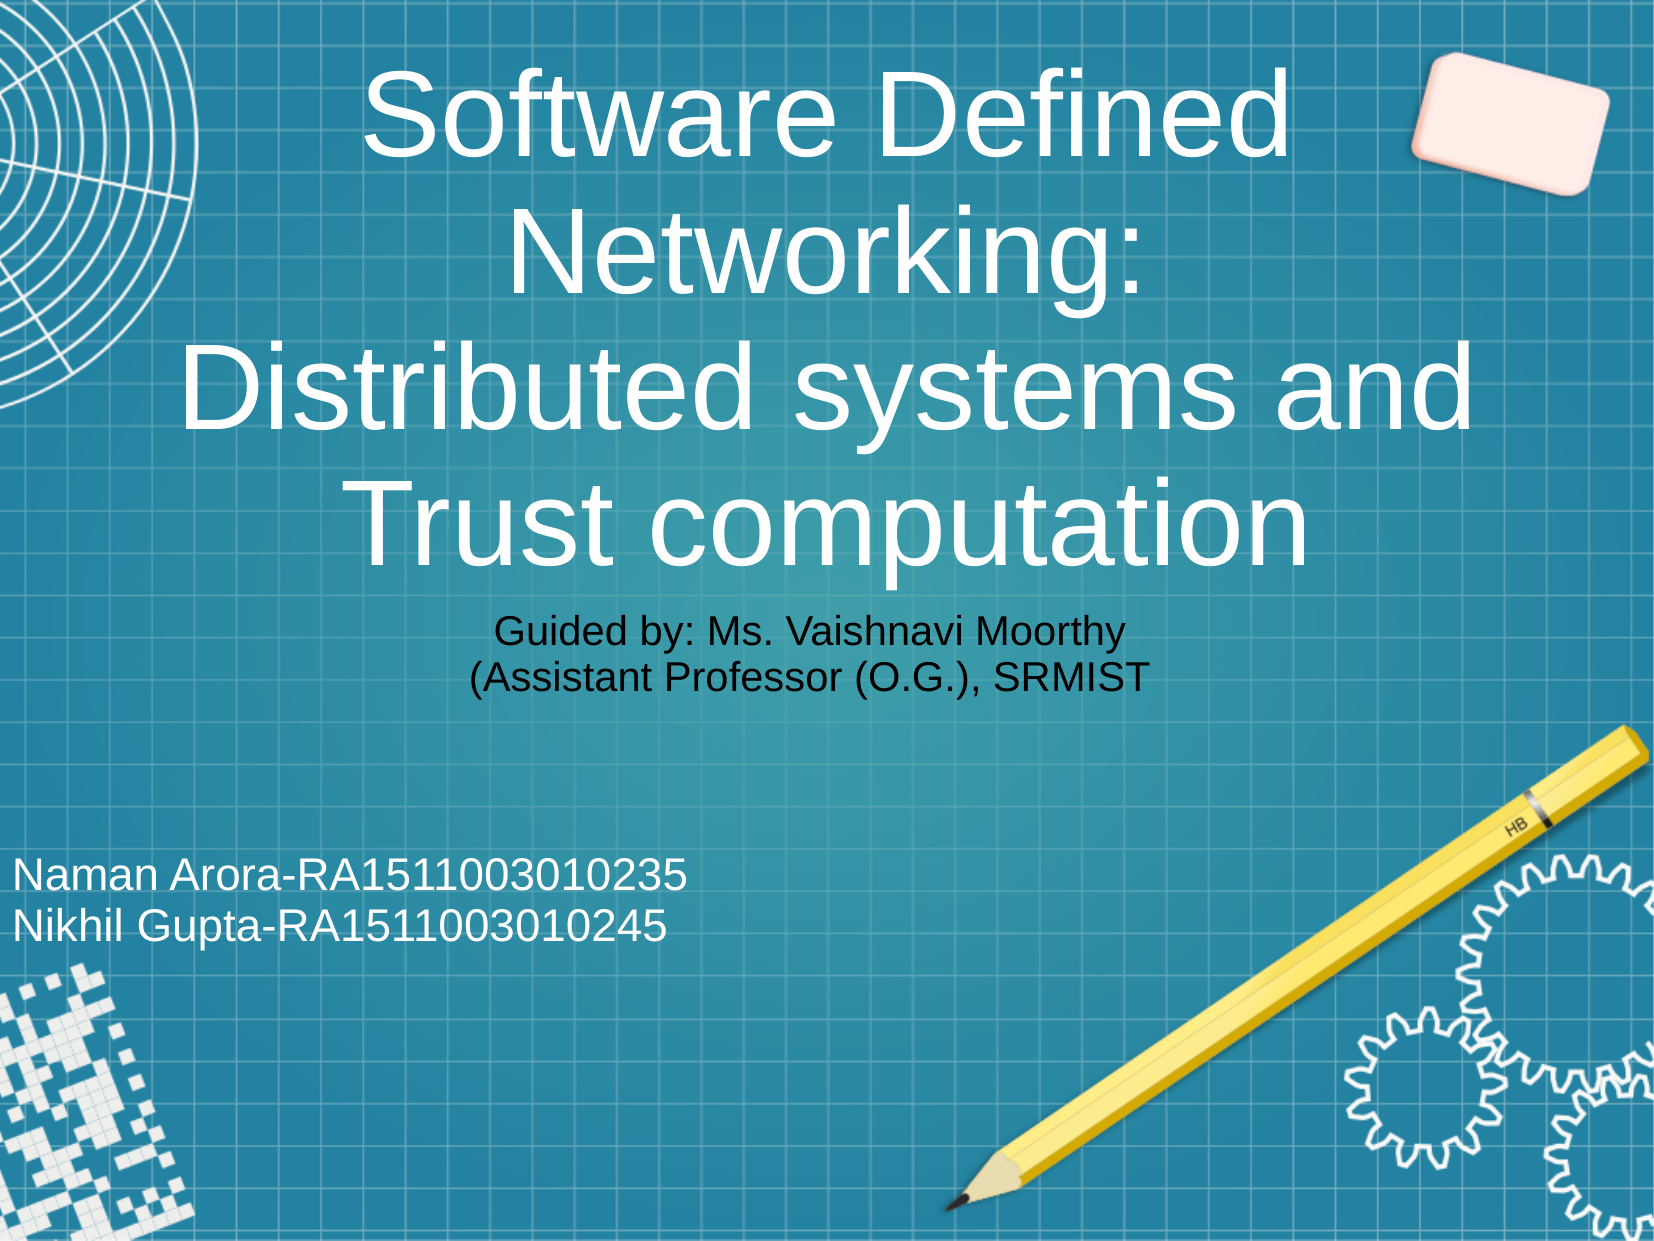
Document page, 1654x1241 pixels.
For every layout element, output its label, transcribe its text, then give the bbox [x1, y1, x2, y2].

subtitle Naman Arora-RA1511003010235 Nikhil Gupta-RA1511003010245 [11, 765, 1426, 1036]
text_box Guided by: Ms. Vaishnavi Moorthy (Assistant Professor (O.G.), SRMIST [150, 600, 1471, 699]
title Software Defined Networking: Distributed systems and Trust computation [82, 74, 1571, 563]
picture [0, 0, 1654, 1241]
